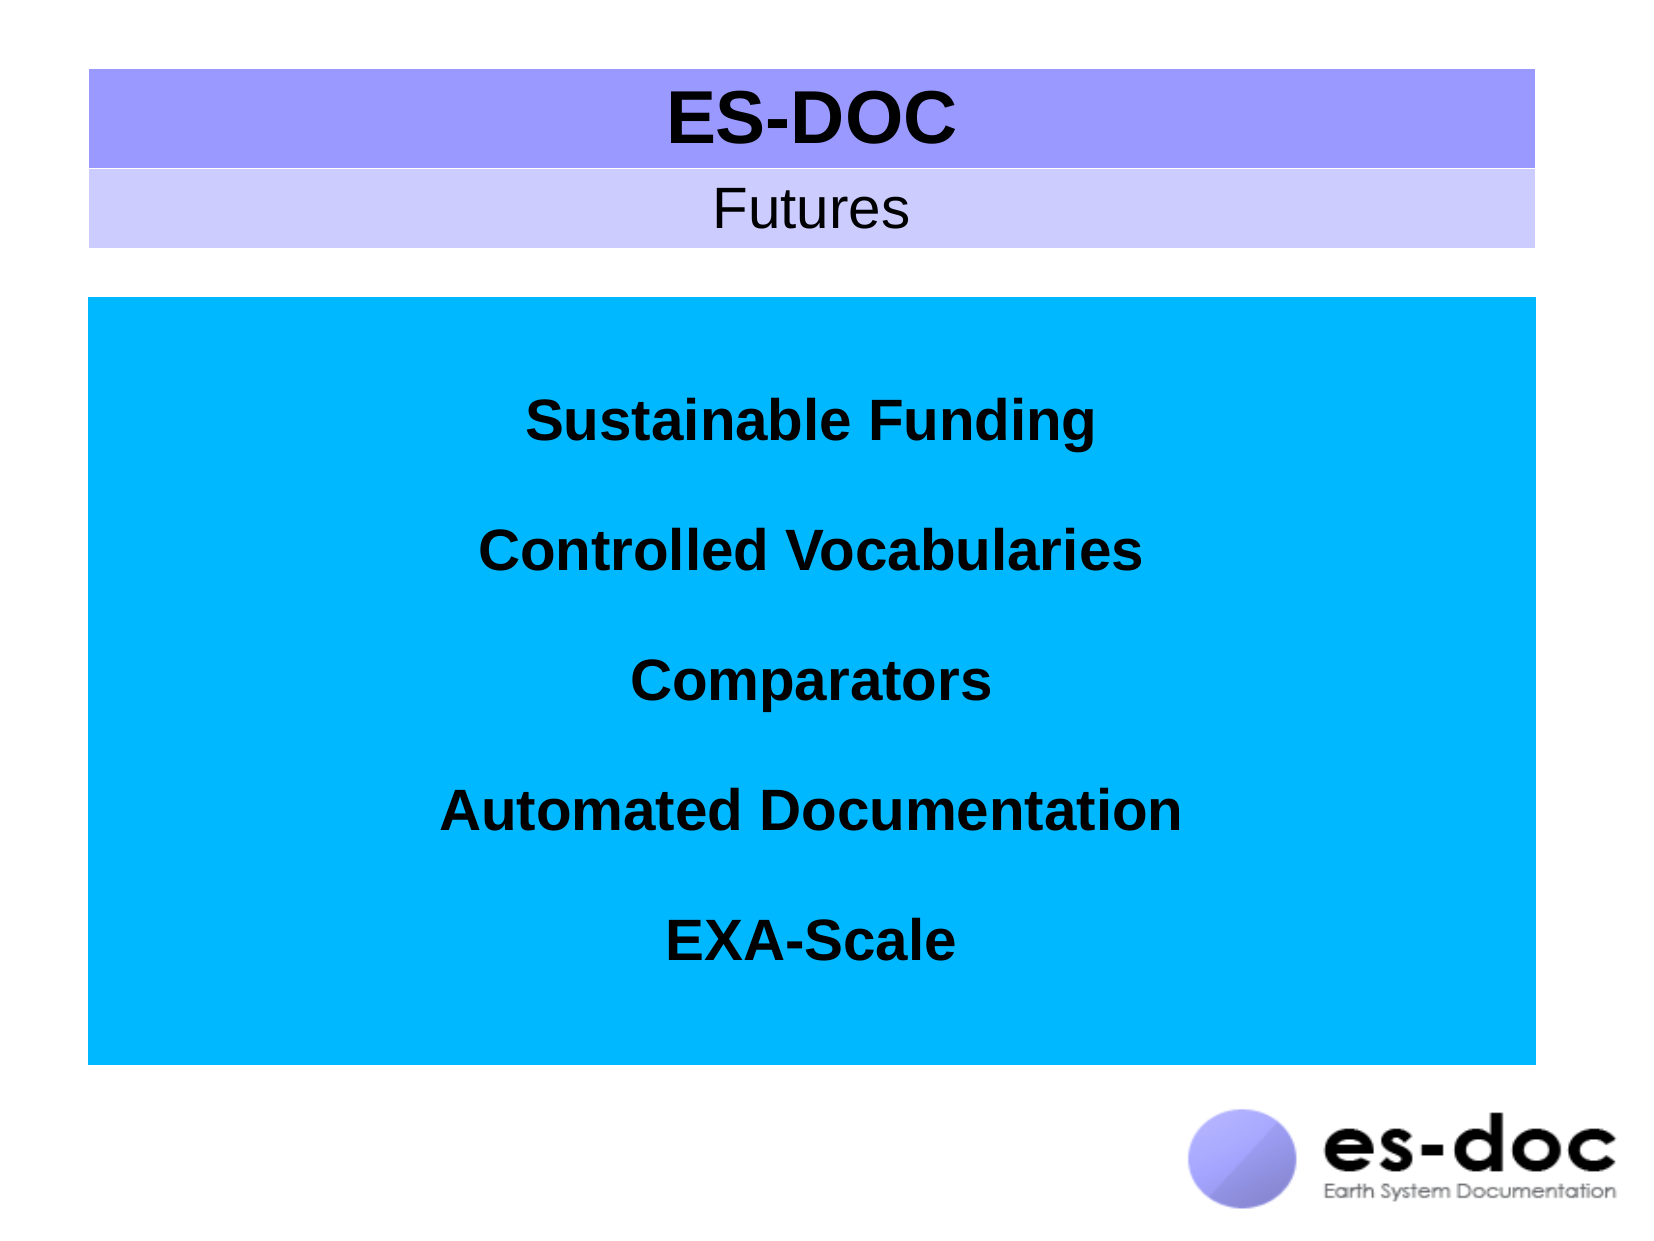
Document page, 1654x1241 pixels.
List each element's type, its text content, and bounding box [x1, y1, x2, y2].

table_header Sustainable Funding Controlled Vocabularies Comparators Automated Documentation EXA-Scale [88, 297, 1536, 1065]
table_cell Futures [89, 169, 1535, 248]
table_header ES-DOC [89, 69, 1535, 168]
picture [1181, 1092, 1625, 1224]
